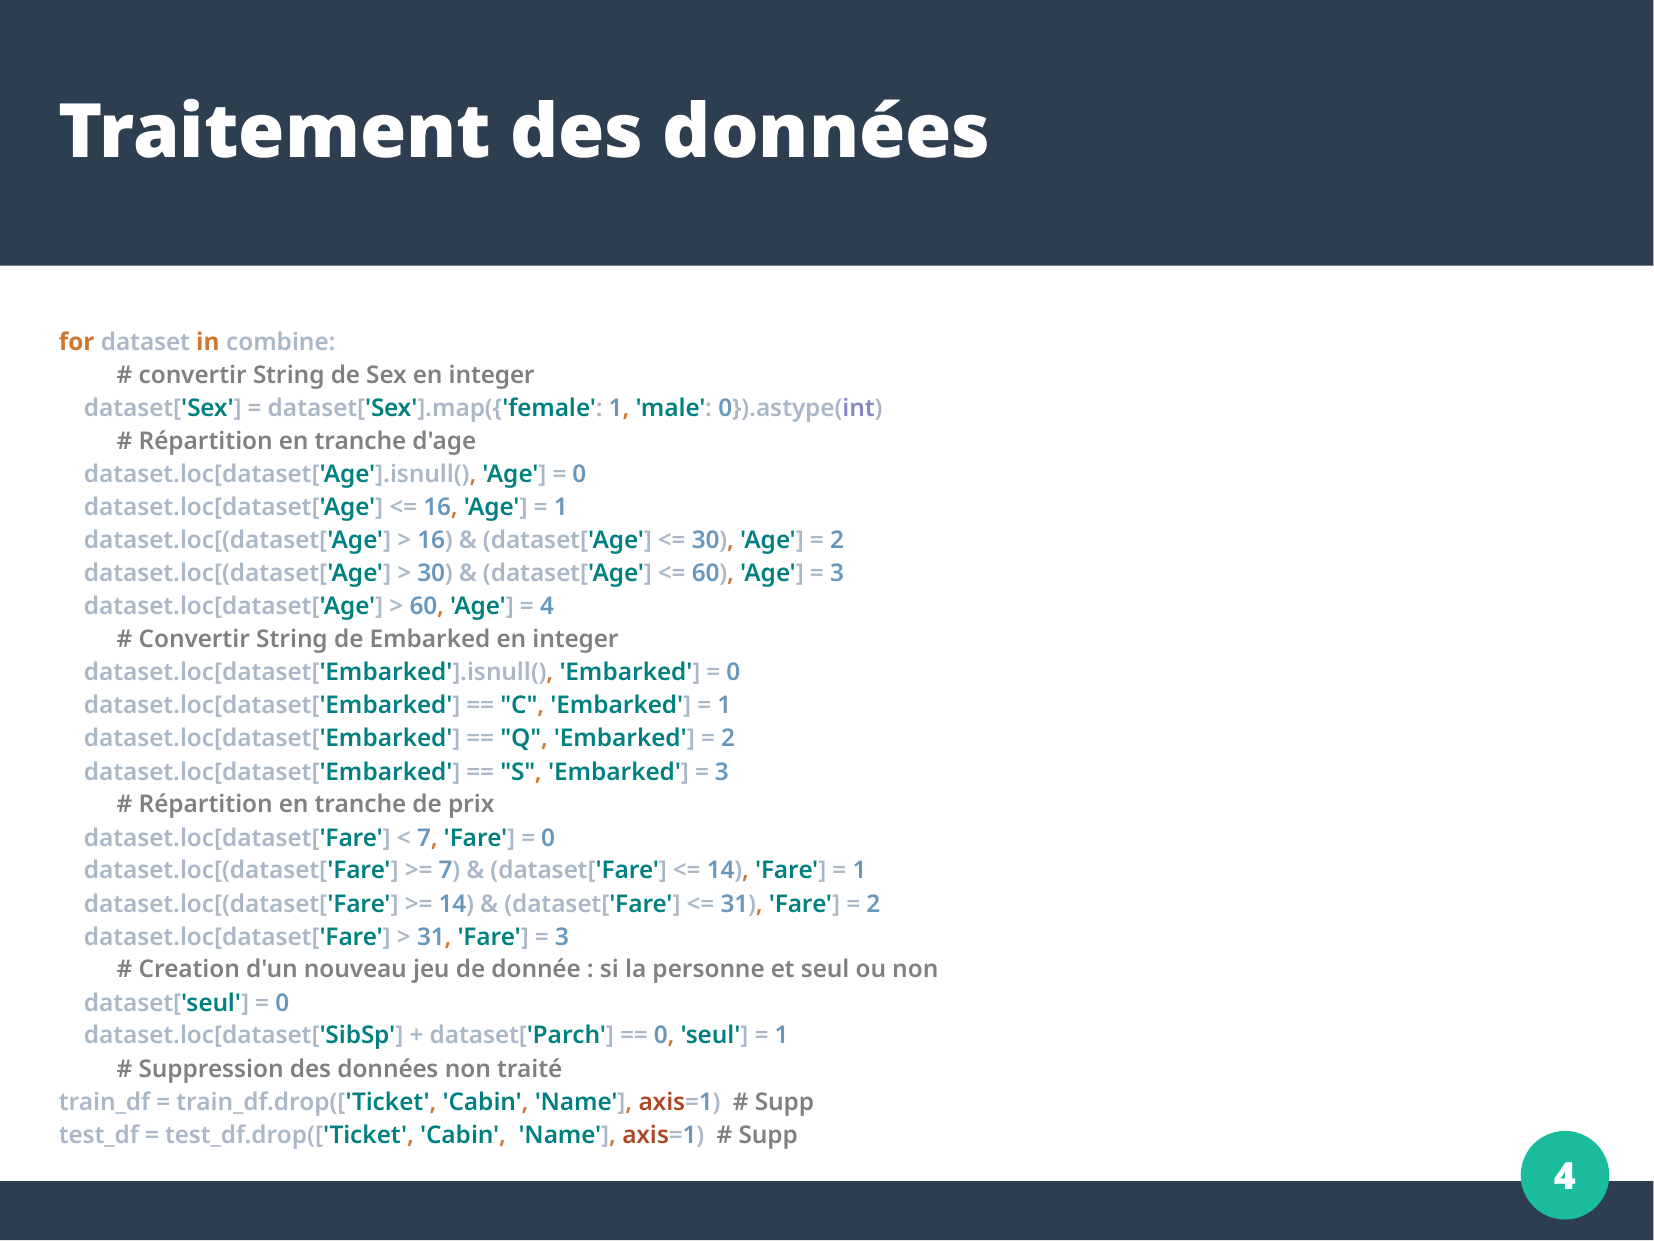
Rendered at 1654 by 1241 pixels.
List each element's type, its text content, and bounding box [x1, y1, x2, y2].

list for dataset in combine: # convertir String de Sex en integer dataset['Sex'] = dataset['Sex'].map({'female': 1, 'male': 0}).astype(int) # Répartition en tranche d'age dataset.loc[dataset['Age'].isnull(), 'Age'] = 0 dataset.loc[dataset['Age'] <= 16, 'Age'] = 1 dataset.loc[(dataset['Age'] > 16) & (dataset['Age'] <= 30), 'Age'] = 2 dataset.loc[(dataset['Age'] > 30) & (dataset['Age'] <= 60), 'Age'] = 3 dataset.loc[dataset['Age'] > 60, 'Age'] = 4 # Convertir String de Embarked en integer dataset.loc[dataset['Embarked'].isnull(), 'Embarked'] = 0 dataset.loc[dataset['Embarked'] == "C", 'Embarked'] = 1 dataset.loc[dataset['Embarked'] == "Q", 'Embarked'] = 2 dataset.loc[dataset['Embarked'] == "S", 'Embarked'] = 3 # Répartition en tranche de prix dataset.loc[dataset['Fare'] < 7, 'Fare'] = 0 dataset.loc[(dataset['Fare'] >= 7) & (dataset['Fare'] <= 14), 'Fare'] = 1 dataset.loc[(dataset['Fare'] >= 14) & (dataset['Fare'] <= 31), 'Fare'] = 2 dataset.loc[dataset['Fare'] > 31, 'Fare'] = 3 # Creation d'un nouveau jeu de donnée : si la personne et seul ou non dataset['seul'] = 0 dataset.loc[dataset['SibSp'] + dataset['Parch'] == 0, 'seul'] = 1 # Suppression des données non traité train_df = train_df.drop(['Ticket', 'Cabin', 'Name'], axis=1) # Supp test_df = test_df.drop(['Ticket', 'Cabin', 'Name'], axis=1) # Supp [59, 324, 1595, 1152]
title Traitement des données [59, 49, 1595, 207]
